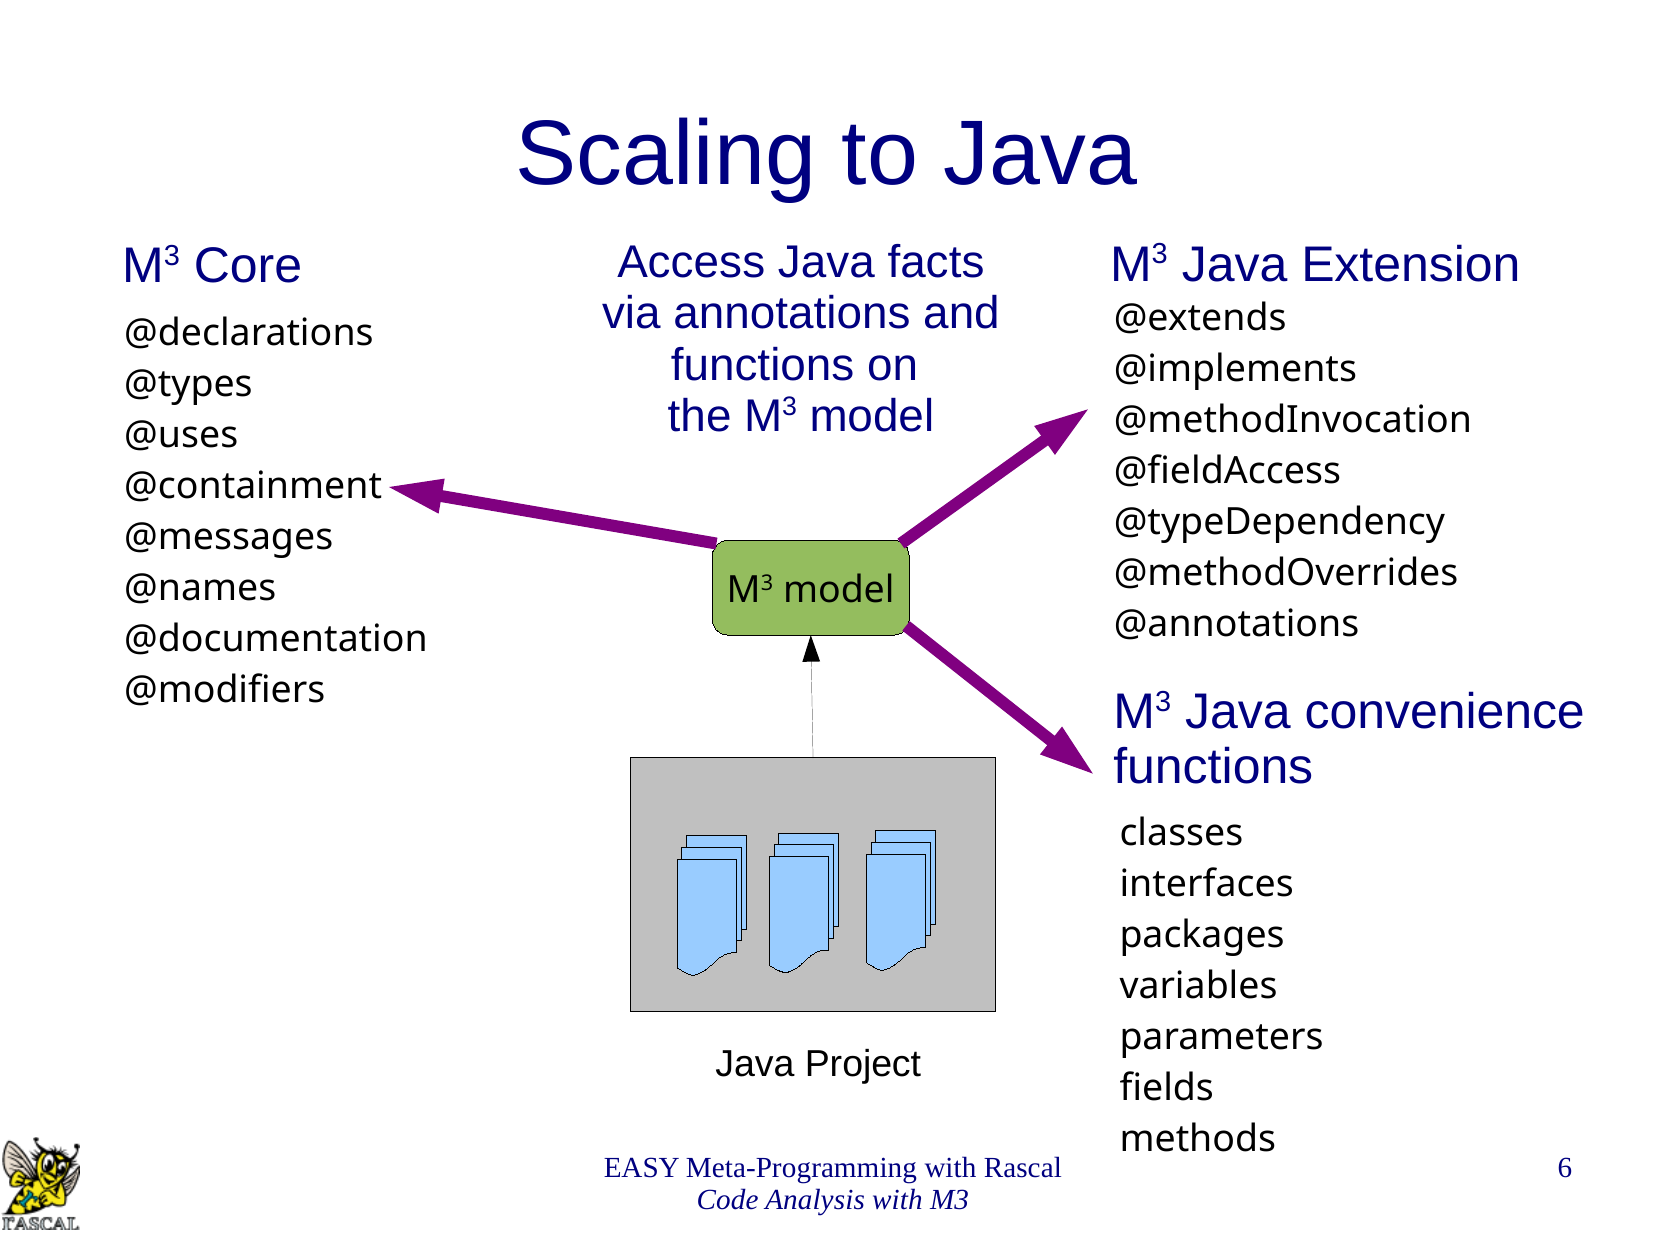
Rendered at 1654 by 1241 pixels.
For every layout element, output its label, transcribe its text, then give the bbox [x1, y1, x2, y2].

text_box M3 Java Extension [1095, 228, 1536, 301]
text_box M3 model [712, 540, 910, 636]
text_box classes interfaces packages variables parameters fields methods [1104, 804, 1360, 1179]
text_box @extends @implements @methodInvocation @fieldAccess @typeDependency @methodOverrides @annotations [1098, 301, 1512, 664]
text_box @declarations @types @uses @containment @messages @names @documentation @modifiers [109, 298, 455, 732]
text_box [630, 757, 996, 1012]
text_box Java Project [700, 1034, 937, 1092]
text_box M3 Core [107, 229, 318, 303]
text_box M3 Java convenience functions [1098, 675, 1615, 804]
title Scaling to Java [82, 49, 1571, 257]
text_box Access Java facts via annotations and functions on the M3 model [587, 228, 1015, 451]
picture [1, 1137, 80, 1230]
